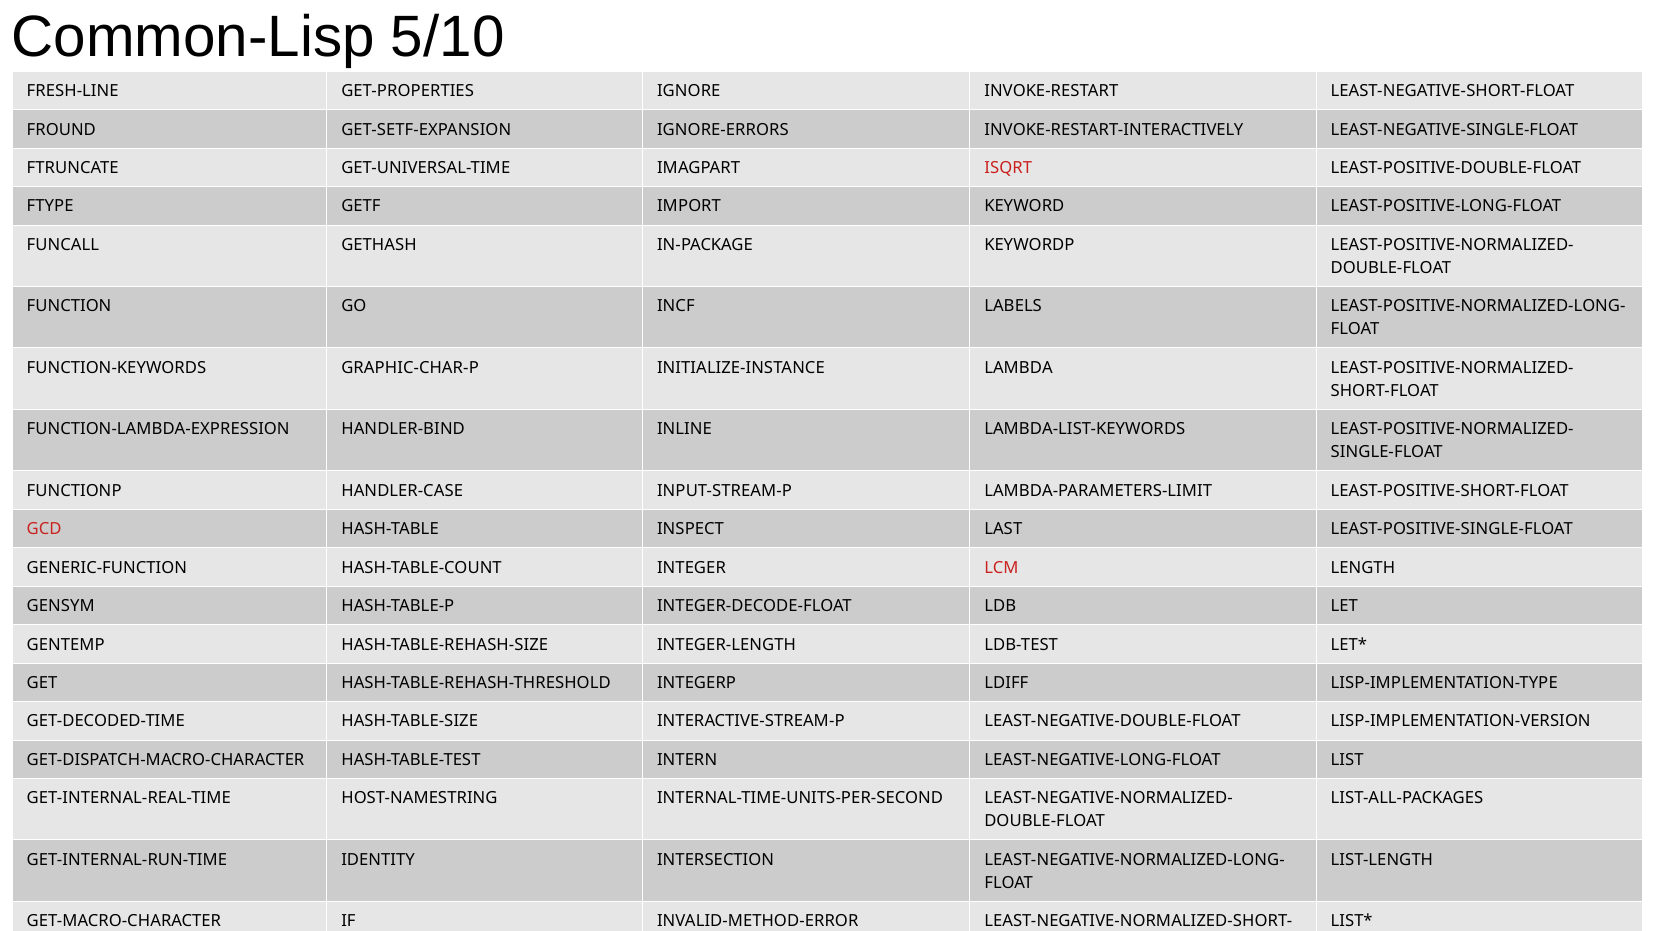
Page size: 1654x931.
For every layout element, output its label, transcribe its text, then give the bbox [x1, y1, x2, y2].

table_cell INTEGER-DECODE-FLOAT [643, 587, 969, 624]
table_cell INVALID-METHOD-ERROR [643, 902, 969, 931]
table_cell LAMBDA-LIST-KEYWORDS [970, 410, 1316, 470]
table_cell ISQRT [970, 149, 1316, 186]
table_cell IGNORE-ERRORS [643, 110, 969, 148]
table_cell INTERN [643, 741, 969, 778]
text_box <number> [1, 877, 61, 925]
table_cell INLINE [643, 410, 969, 470]
table_cell HASH-TABLE-SIZE [327, 702, 642, 740]
table_cell LEAST-POSITIVE-DOUBLE-FLOAT [1317, 149, 1642, 186]
table_cell GRAPHIC-CHAR-P [327, 348, 642, 409]
table_header GET-PROPERTIES [327, 72, 642, 109]
table_cell LISP-IMPLEMENTATION-VERSION [1317, 702, 1642, 740]
table_cell HOST-NAMESTRING [327, 779, 642, 839]
table_cell HANDLER-BIND [327, 410, 642, 470]
table_cell IMAGPART [643, 149, 969, 186]
table_cell LET [1317, 587, 1642, 624]
table_cell HASH-TABLE-TEST [327, 741, 642, 778]
table_cell HASH-TABLE [327, 510, 642, 547]
table_cell LEAST-POSITIVE-NORMALIZED-LONG-FLOAT [1317, 287, 1642, 347]
table_cell INTERNAL-TIME-UNITS-PER-SECOND [643, 779, 969, 839]
table_cell IF [327, 902, 642, 931]
table_cell LEAST-NEGATIVE-SINGLE-FLOAT [1317, 110, 1642, 148]
table_cell LAMBDA-PARAMETERS-LIMIT [970, 471, 1316, 509]
table_cell GCD [13, 510, 326, 547]
table_cell HASH-TABLE-REHASH-SIZE [327, 625, 642, 663]
table_cell GET-DISPATCH-MACRO-CHARACTER [13, 741, 326, 778]
table_cell INTEGERP [643, 664, 969, 701]
table_header INVOKE-RESTART [970, 72, 1316, 109]
table_cell LDIFF [970, 664, 1316, 701]
title Common-Lisp 5/10 [11, 3, 1501, 69]
table_cell IDENTITY [327, 840, 642, 901]
table_cell LIST* [1317, 902, 1642, 931]
table_cell LDB [970, 587, 1316, 624]
table_cell GO [327, 287, 642, 347]
table_cell GET-SETF-EXPANSION [327, 110, 642, 148]
table_cell LEAST-POSITIVE-LONG-FLOAT [1317, 187, 1642, 225]
table_cell LIST-LENGTH [1317, 840, 1642, 901]
table_cell LABELS [970, 287, 1316, 347]
table_cell INTERACTIVE-STREAM-P [643, 702, 969, 740]
table_cell GET [13, 664, 326, 701]
table_cell LIST [1317, 741, 1642, 778]
table_cell FUNCTION [13, 287, 326, 347]
table_cell IN-PACKAGE [643, 226, 969, 286]
table_cell FUNCTION-KEYWORDS [13, 348, 326, 409]
table_cell LET* [1317, 625, 1642, 663]
table_cell HANDLER-CASE [327, 471, 642, 509]
table_cell GENERIC-FUNCTION [13, 548, 326, 586]
table_cell GET-UNIVERSAL-TIME [327, 149, 642, 186]
table_cell GETHASH [327, 226, 642, 286]
table_cell FROUND [13, 110, 326, 148]
table_cell GENTEMP [13, 625, 326, 663]
table_cell GET-INTERNAL-RUN-TIME [13, 840, 326, 901]
table_cell LEAST-POSITIVE-SHORT-FLOAT [1317, 471, 1642, 509]
table_cell LISP-IMPLEMENTATION-TYPE [1317, 664, 1642, 701]
table_cell LDB-TEST [970, 625, 1316, 663]
table_cell INVOKE-RESTART-INTERACTIVELY [970, 110, 1316, 148]
table_cell LEAST-POSITIVE-NORMALIZED-SINGLE-FLOAT [1317, 410, 1642, 470]
table_cell GETF [327, 187, 642, 225]
table_cell GET-DECODED-TIME [13, 702, 326, 740]
table_cell GET-INTERNAL-REAL-TIME [13, 779, 326, 839]
table_cell INTEGER [643, 548, 969, 586]
table_cell LEAST-NEGATIVE-DOUBLE-FLOAT [970, 702, 1316, 740]
table_cell KEYWORDP [970, 226, 1316, 286]
table_cell GENSYM [13, 587, 326, 624]
table_cell INPUT-STREAM-P [643, 471, 969, 509]
table_cell LCM [970, 548, 1316, 586]
table_cell GET-MACRO-CHARACTER [13, 902, 326, 931]
table_cell LENGTH [1317, 548, 1642, 586]
table_header IGNORE [643, 72, 969, 109]
table_cell KEYWORD [970, 187, 1316, 225]
table_cell LEAST-NEGATIVE-NORMALIZED-DOUBLE-FLOAT [970, 779, 1316, 839]
table_cell HASH-TABLE-P [327, 587, 642, 624]
table_cell LEAST-NEGATIVE-LONG-FLOAT [970, 741, 1316, 778]
table_header FRESH-LINE [13, 72, 326, 109]
table_cell HASH-TABLE-COUNT [327, 548, 642, 586]
table_cell LEAST-POSITIVE-NORMALIZED-SHORT-FLOAT [1317, 348, 1642, 409]
table_cell FUNCALL [13, 226, 326, 286]
table_cell HASH-TABLE-REHASH-THRESHOLD [327, 664, 642, 701]
table_cell LEAST-NEGATIVE-NORMALIZED-SHORT-FLOAT [970, 902, 1316, 931]
table_cell FUNCTION-LAMBDA-EXPRESSION [13, 410, 326, 470]
table_cell FTYPE [13, 187, 326, 225]
table_cell LIST-ALL-PACKAGES [1317, 779, 1642, 839]
table_cell INTERSECTION [643, 840, 969, 901]
table_cell IMPORT [643, 187, 969, 225]
table_cell FTRUNCATE [13, 149, 326, 186]
table_cell FUNCTIONP [13, 471, 326, 509]
table_cell INCF [643, 287, 969, 347]
table_cell LAST [970, 510, 1316, 547]
table_cell INSPECT [643, 510, 969, 547]
table_cell LEAST-POSITIVE-SINGLE-FLOAT [1317, 510, 1642, 547]
table_cell LAMBDA [970, 348, 1316, 409]
table_cell LEAST-POSITIVE-NORMALIZED-DOUBLE-FLOAT [1317, 226, 1642, 286]
table_cell LEAST-NEGATIVE-NORMALIZED-LONG-FLOAT [970, 840, 1316, 901]
table_cell INTEGER-LENGTH [643, 625, 969, 663]
table_header LEAST-NEGATIVE-SHORT-FLOAT [1317, 72, 1642, 109]
table_cell INITIALIZE-INSTANCE [643, 348, 969, 409]
